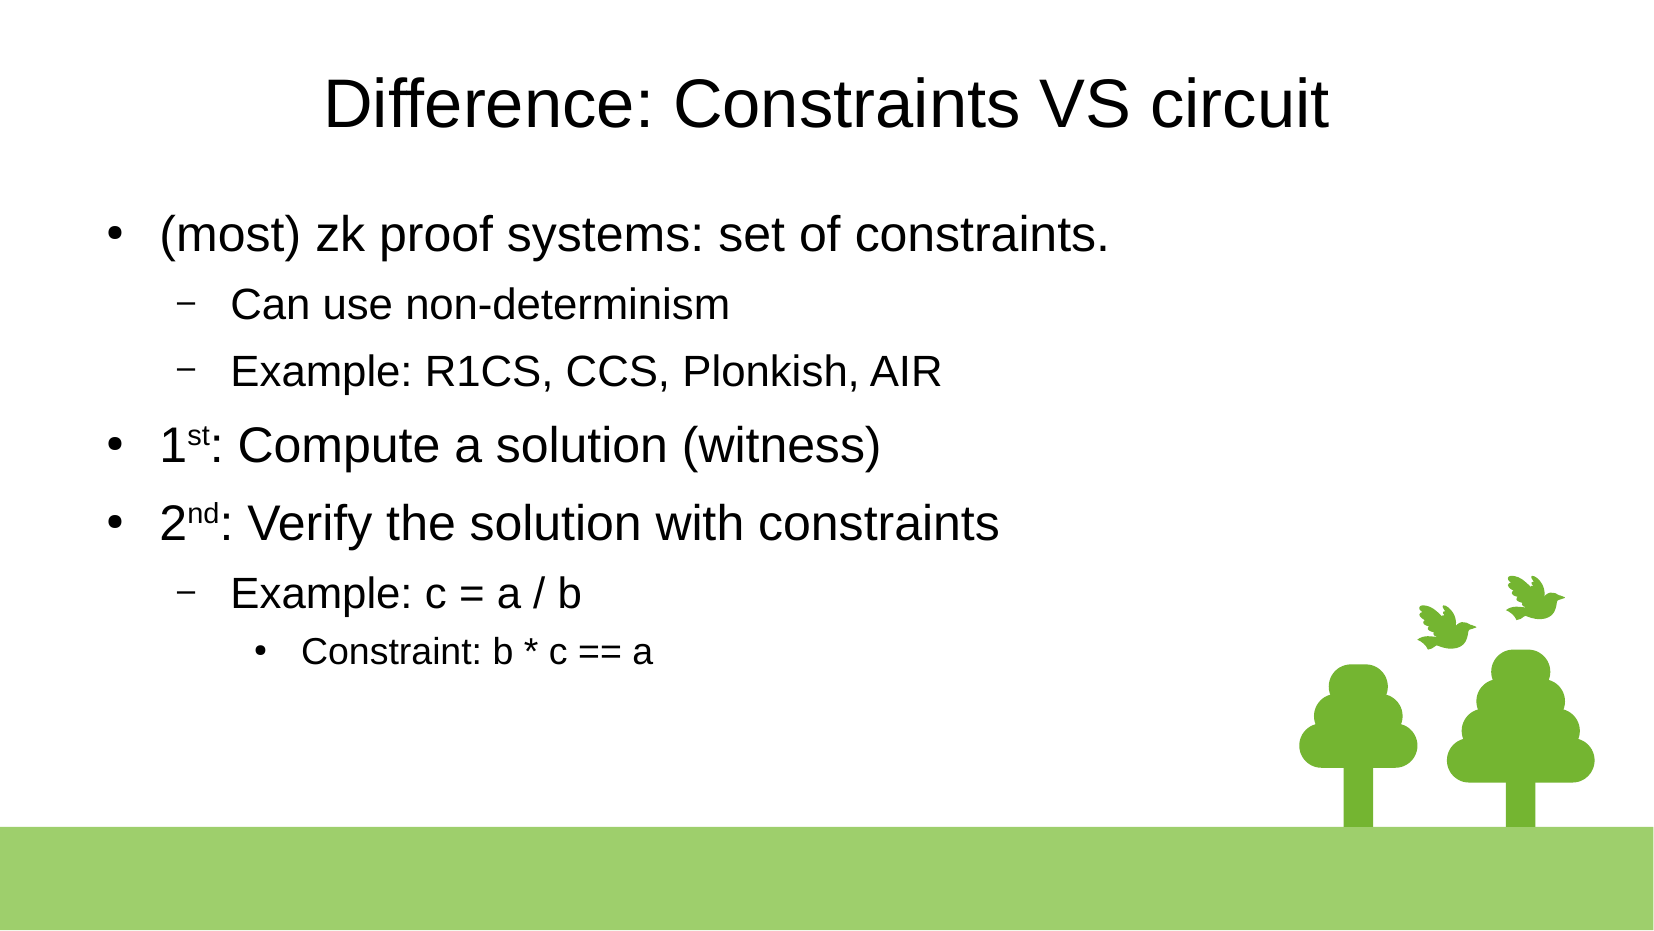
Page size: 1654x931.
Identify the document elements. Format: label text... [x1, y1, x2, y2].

list (most) zk proof systems: set of constraints. Can use non-determinism Example: R1CS, CCS, Plonkish, AIR 1st: Compute a solution (witness) 2nd: Verify the solution with constraints Example: c = a / b Constraint: b * c == a [88, 206, 1565, 739]
title Difference: Constraints VS circuit [88, 29, 1565, 178]
